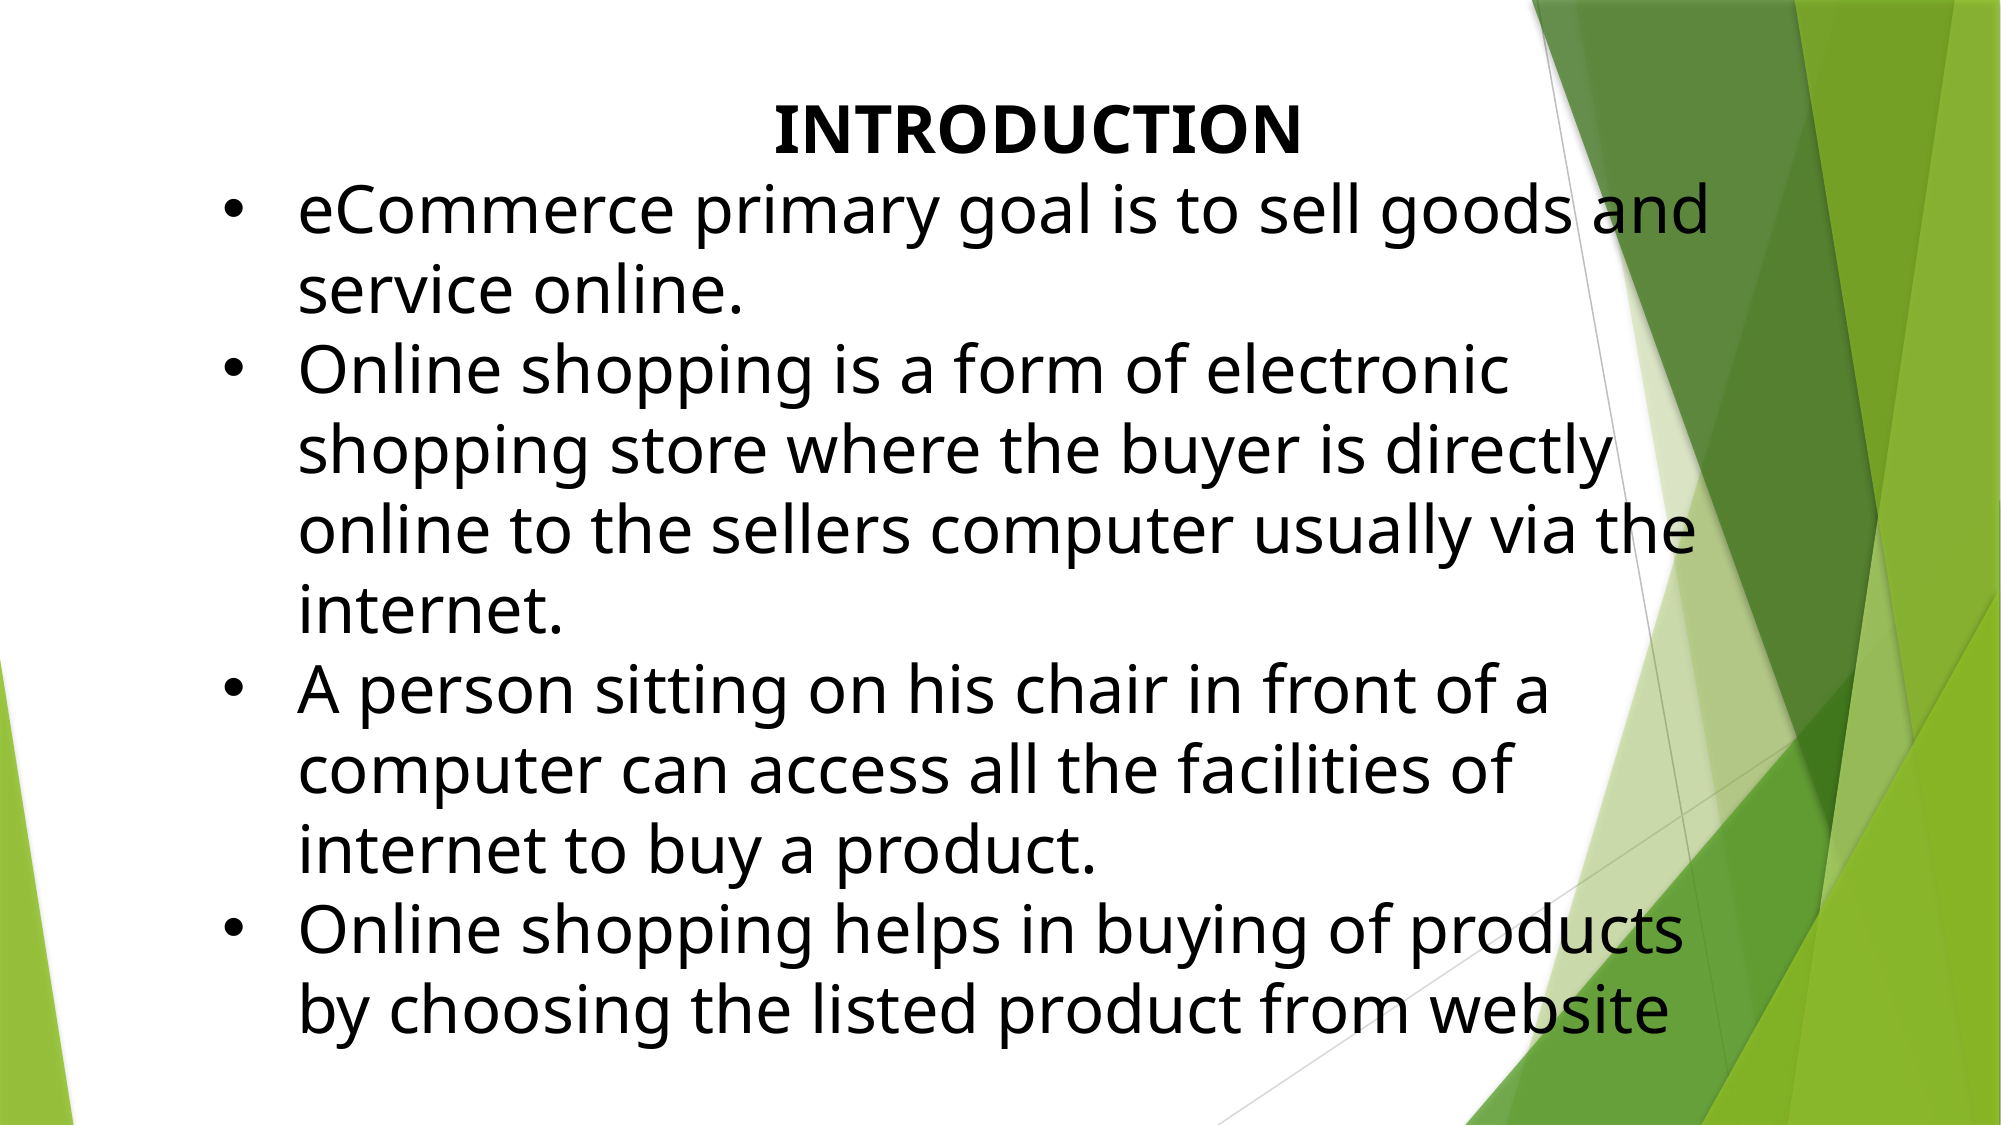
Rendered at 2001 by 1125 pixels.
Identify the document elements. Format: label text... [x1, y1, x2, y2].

text_box INTRODUCTION eCommerce primary goal is to sell goods and service online. Online shopping is a form of electronic shopping store where the buyer is directly online to the sellers computer usually via the internet. A person sitting on his chair in front of a computer can access all the facilities of internet to buy a product. Online shopping helps in buying of products by choosing the listed product from website [207, 79, 1754, 1054]
